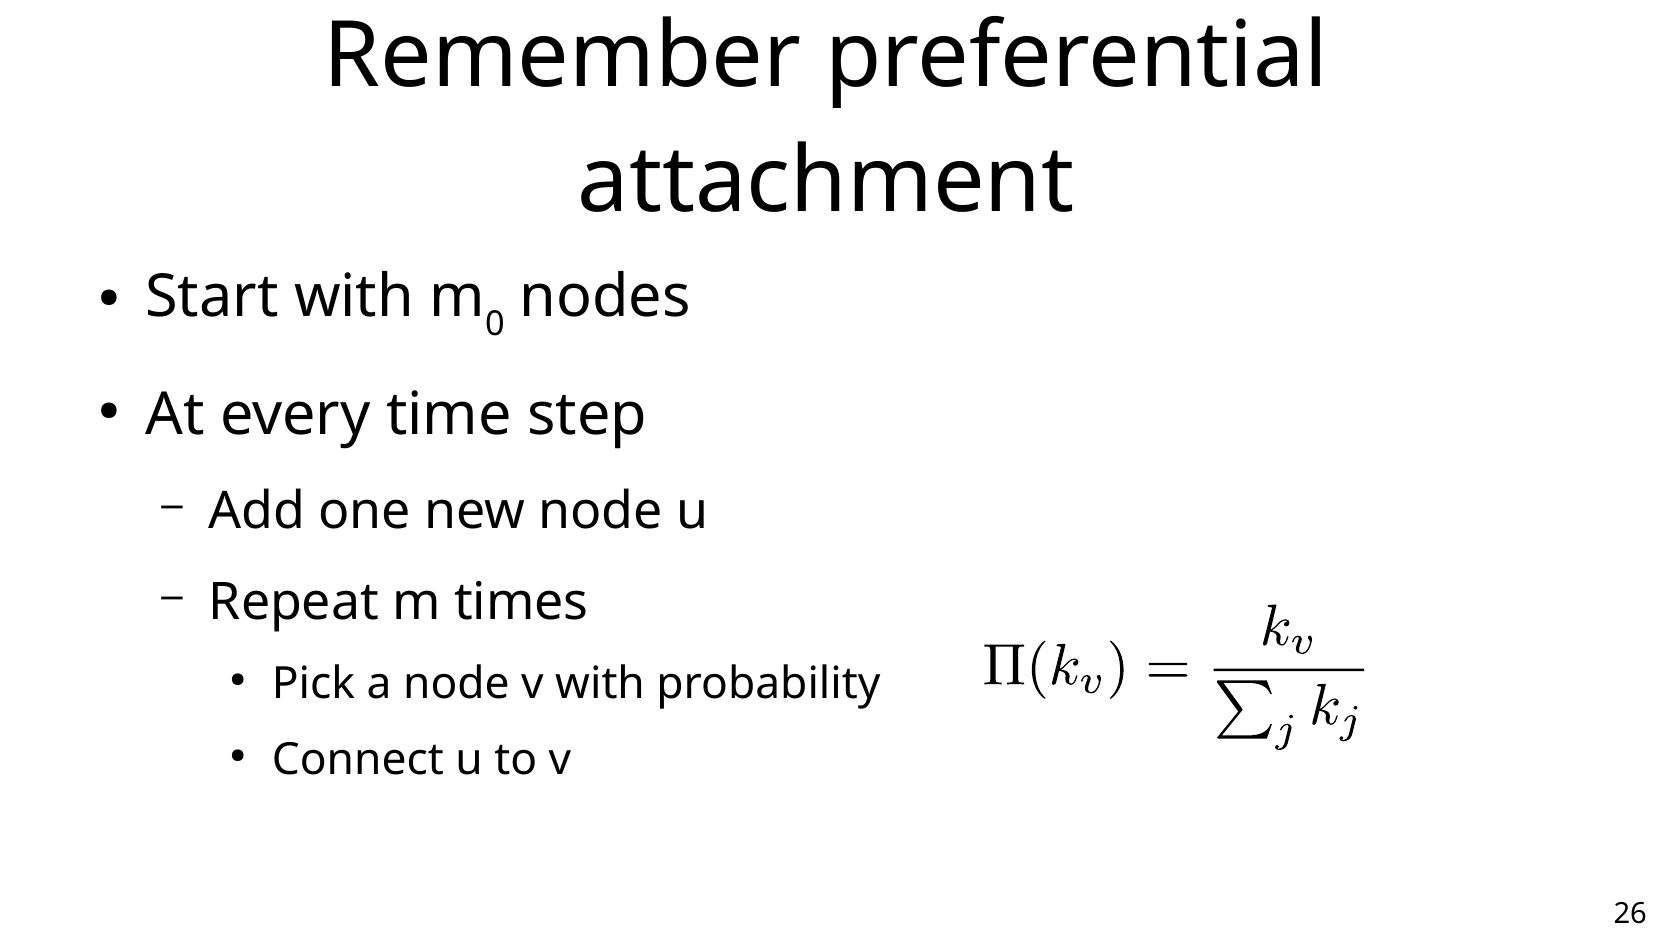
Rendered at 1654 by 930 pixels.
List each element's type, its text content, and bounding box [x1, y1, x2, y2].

text_box [982, 604, 1365, 751]
title Remember preferential attachment [82, 1, 1571, 225]
list Start with m0 nodes At every time step Add one new node u Repeat m times Pick a node v with probability Connect u to v [82, 252, 1571, 793]
